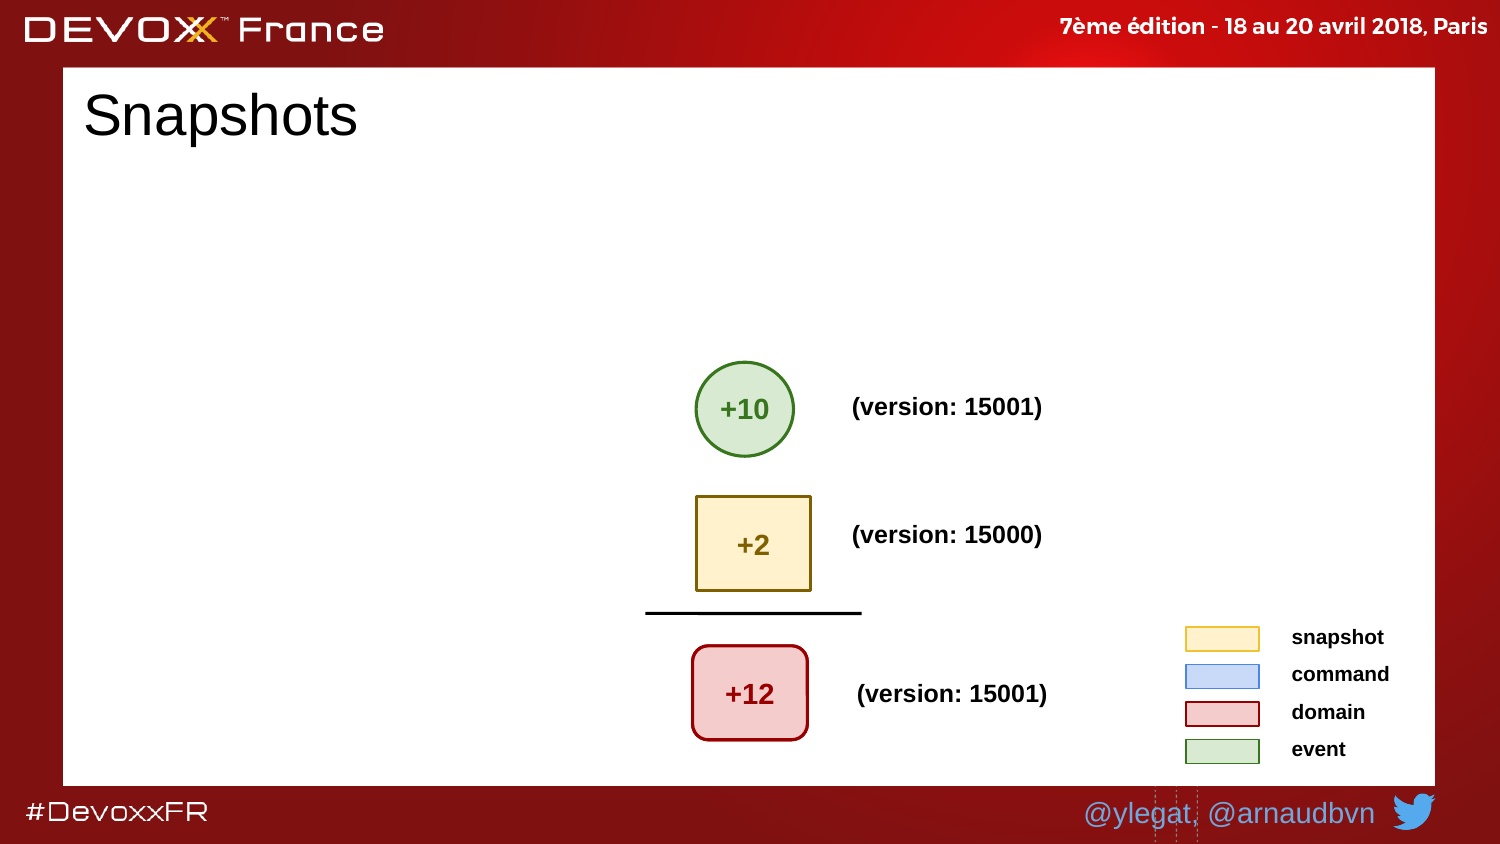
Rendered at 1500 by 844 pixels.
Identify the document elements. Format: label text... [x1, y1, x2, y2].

text_box [696, 388, 701, 430]
text_box (version: 15000) [836, 503, 1081, 565]
text_box (version: 15001) [836, 375, 1081, 438]
text_box +10 [701, 375, 789, 457]
text_box [789, 389, 794, 429]
text_box [1185, 664, 1260, 689]
text_box @ylegat, @arnaudbvn [1068, 779, 1399, 844]
text_box command [1276, 670, 1428, 683]
text_box +12 [692, 645, 808, 740]
text_box [1185, 627, 1260, 651]
title Snapshots [68, 62, 1090, 157]
text_box [1185, 702, 1260, 726]
text_box [711, 362, 779, 375]
picture [0, 0, 1500, 844]
text_box [1185, 739, 1260, 764]
text_box snapshot [1276, 608, 1428, 670]
text_box +2 [696, 496, 811, 591]
text_box domain [1276, 683, 1428, 720]
text_box event [1276, 720, 1428, 783]
text_box (version: 15001) [841, 662, 1100, 724]
